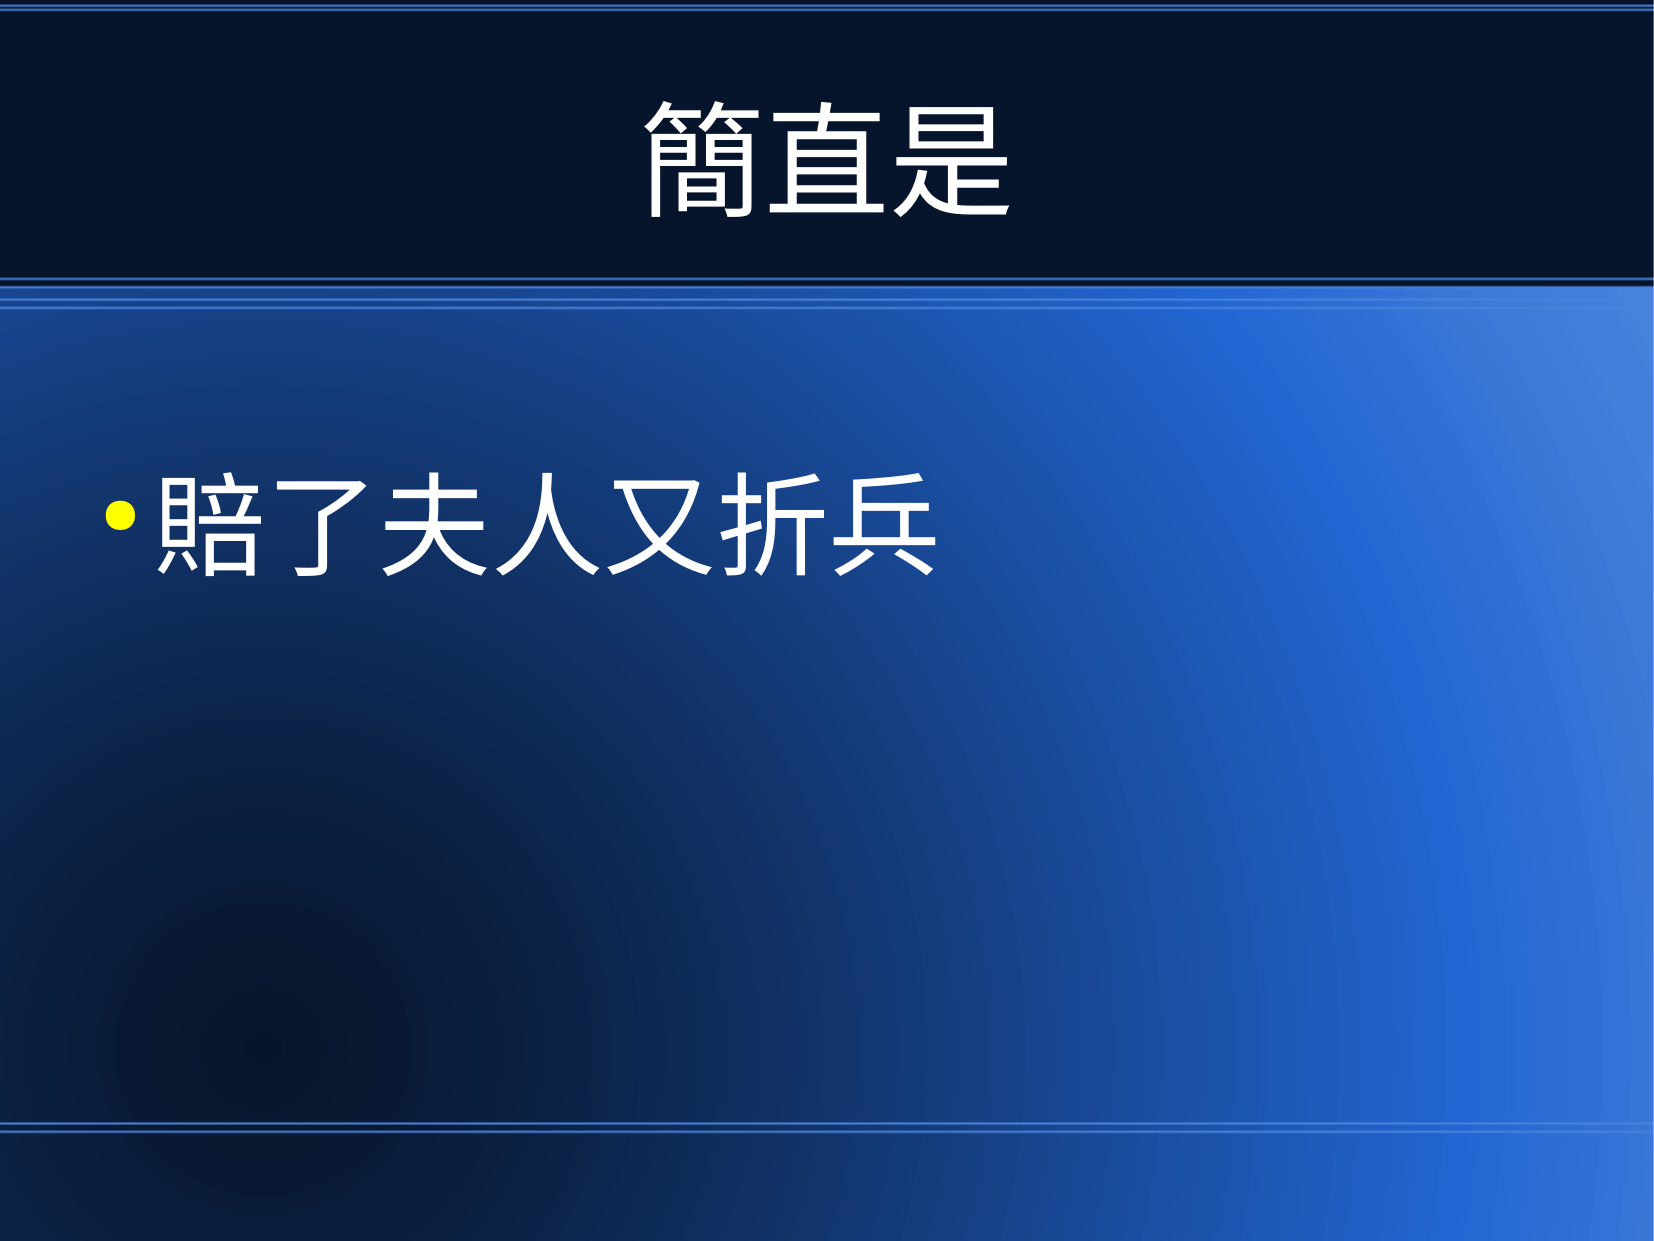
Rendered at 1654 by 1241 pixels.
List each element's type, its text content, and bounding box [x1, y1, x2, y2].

list 賠了夫人又折兵 [82, 355, 1571, 1241]
picture [0, 0, 1654, 1241]
title 簡直是 [82, 49, 1571, 257]
